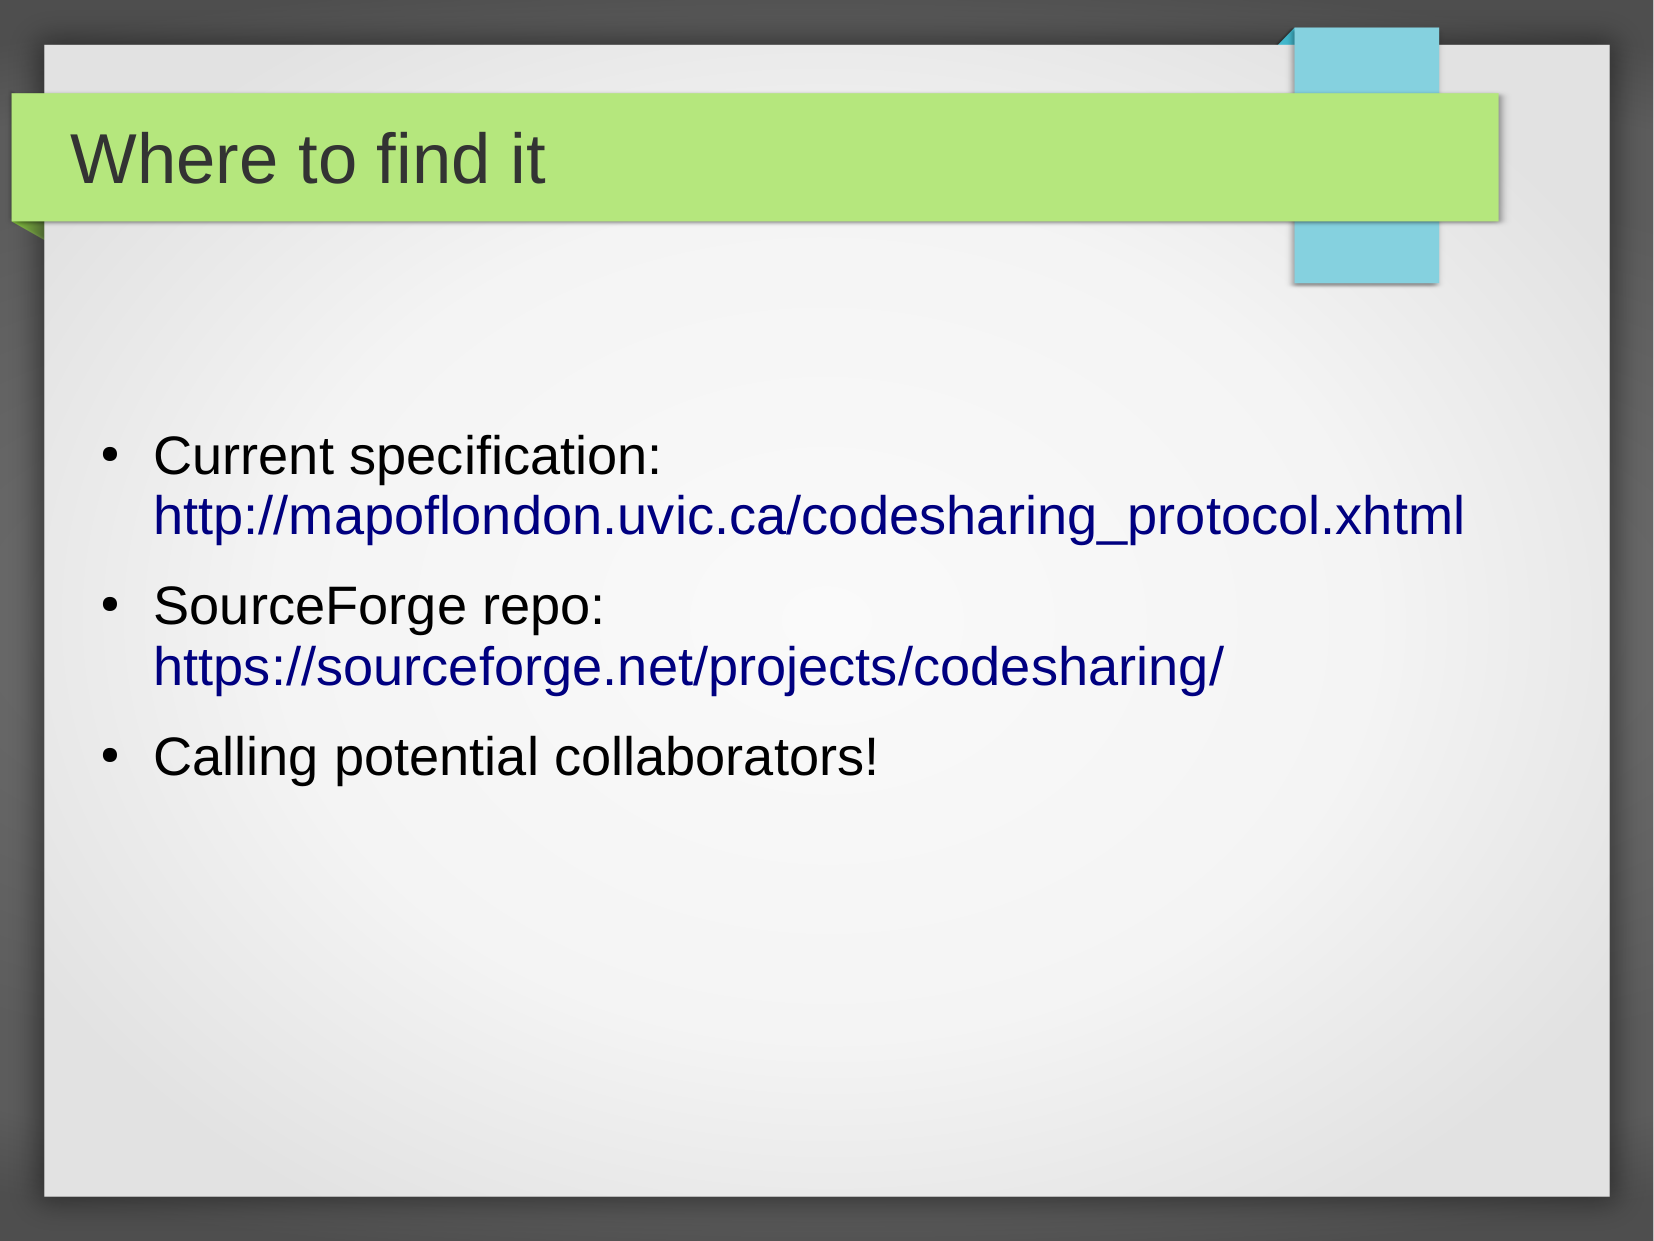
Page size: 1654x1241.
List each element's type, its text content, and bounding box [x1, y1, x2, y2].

picture [0, 0, 1654, 1241]
title Where to find it [70, 106, 1229, 213]
list Current specification:http://mapoflondon.uvic.ca/codesharing_protocol.xhtml SourceForge repo: https://sourceforge.net/projects/codesharing/ Calling potential collaborators! [82, 425, 1538, 1063]
